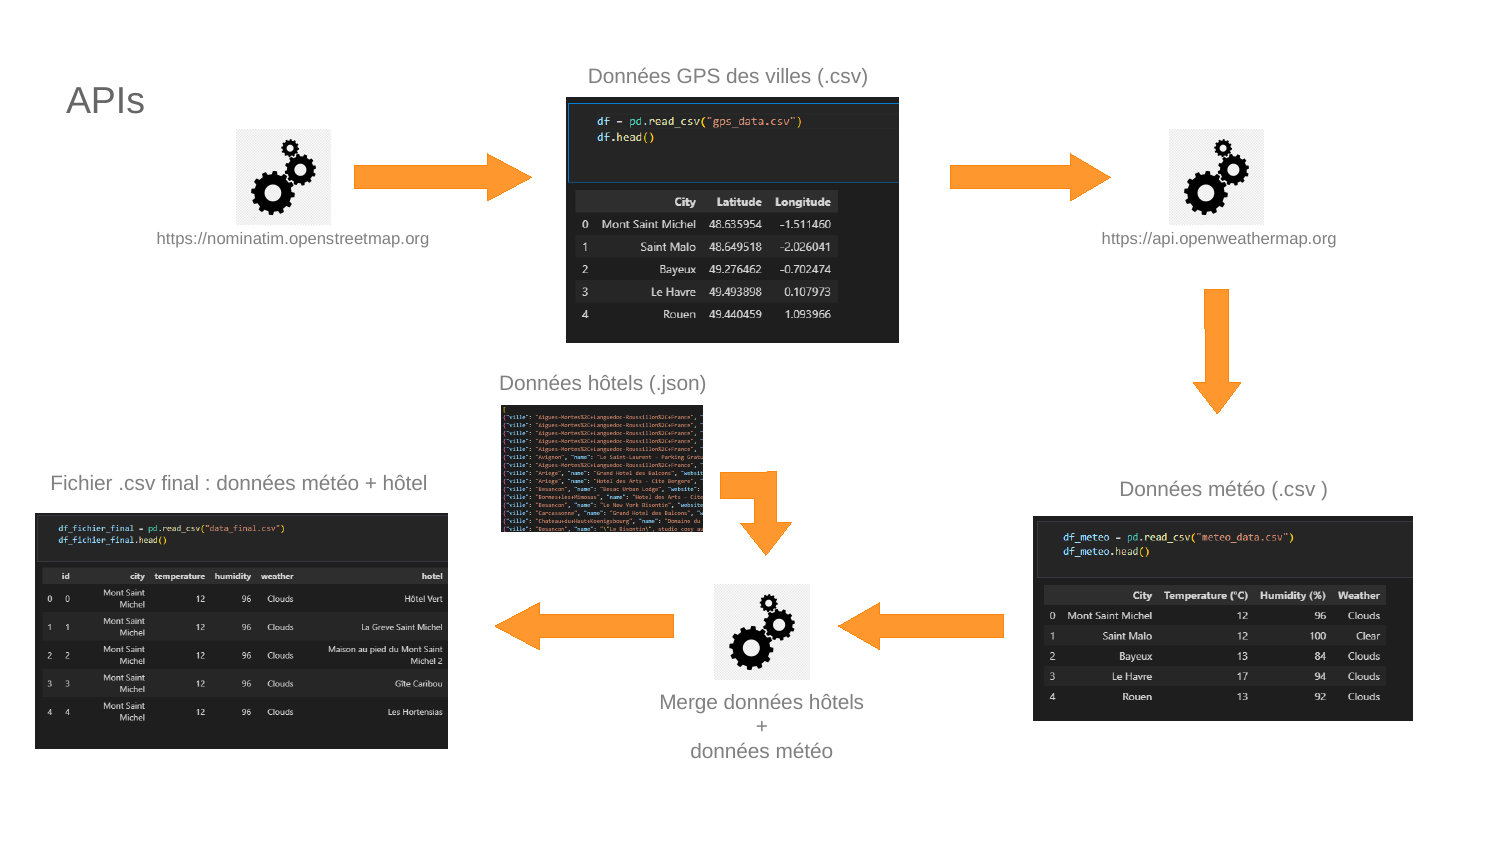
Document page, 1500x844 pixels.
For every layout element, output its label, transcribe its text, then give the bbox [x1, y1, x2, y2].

title Données hôtels (.json) [484, 354, 739, 414]
text_box [950, 153, 1111, 201]
text_box [720, 471, 792, 556]
title Fichier .csv final : données météo + hôtel [35, 454, 461, 514]
picture [566, 97, 899, 343]
picture [1033, 516, 1413, 721]
title Données météo (.csv ) [1104, 460, 1353, 520]
title https://api.openweathermap.org [1086, 212, 1371, 260]
text_box [1193, 289, 1241, 414]
picture [714, 584, 810, 673]
picture [236, 129, 331, 212]
picture [35, 514, 448, 749]
text_box [838, 602, 1004, 650]
picture [1169, 129, 1264, 212]
picture [501, 414, 703, 532]
title https://nominatim.openstreetmap.org [141, 212, 520, 260]
title Merge données hôtels + données météo [572, 673, 951, 756]
title Données GPS des villes (.csv) [572, 47, 910, 107]
text_box [495, 602, 674, 650]
title APIs [51, 61, 225, 142]
text_box [354, 153, 532, 201]
